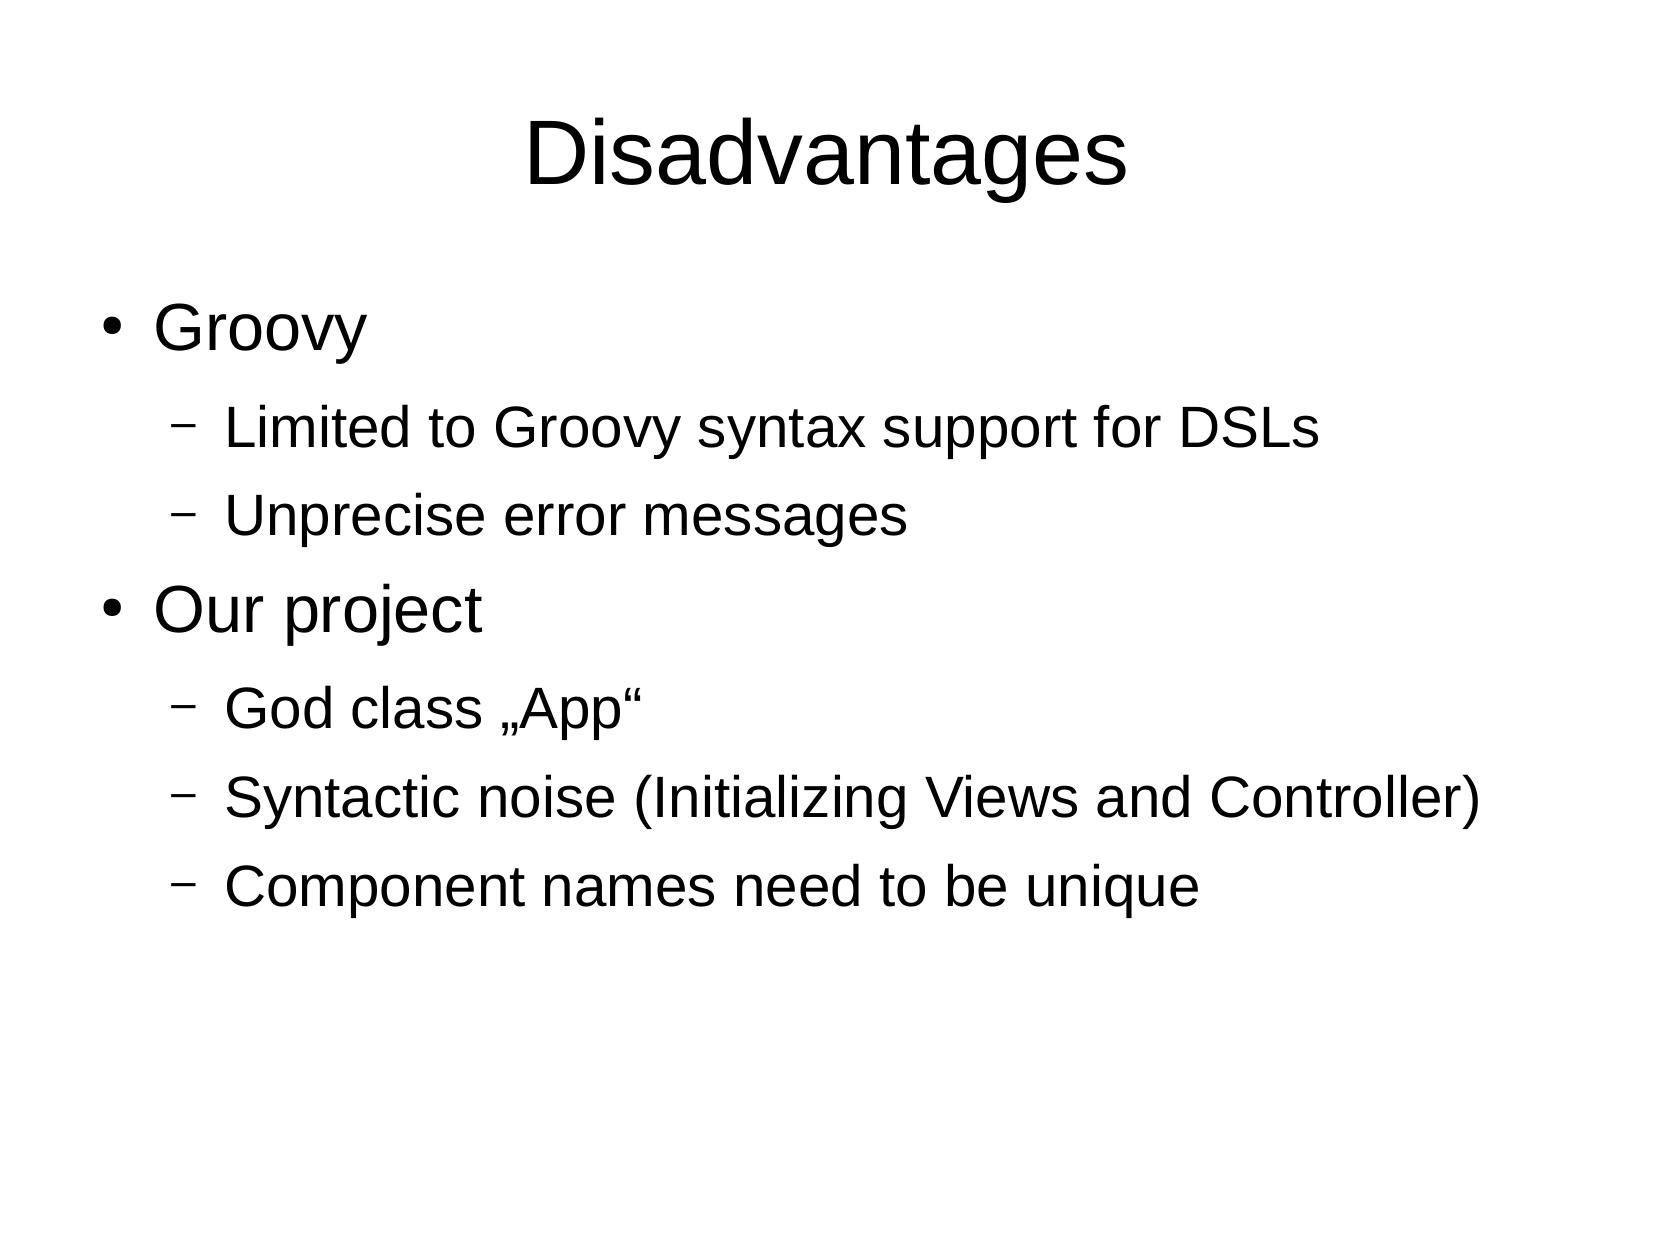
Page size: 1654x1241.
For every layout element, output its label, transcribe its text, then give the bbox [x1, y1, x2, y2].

title Disadvantages [82, 49, 1571, 257]
list Groovy Limited to Groovy syntax support for DSLs Unprecise error messages Our project God class „App“ Syntactic noise (Initializing Views and Controller) Component names need to be unique [82, 290, 1571, 1010]
